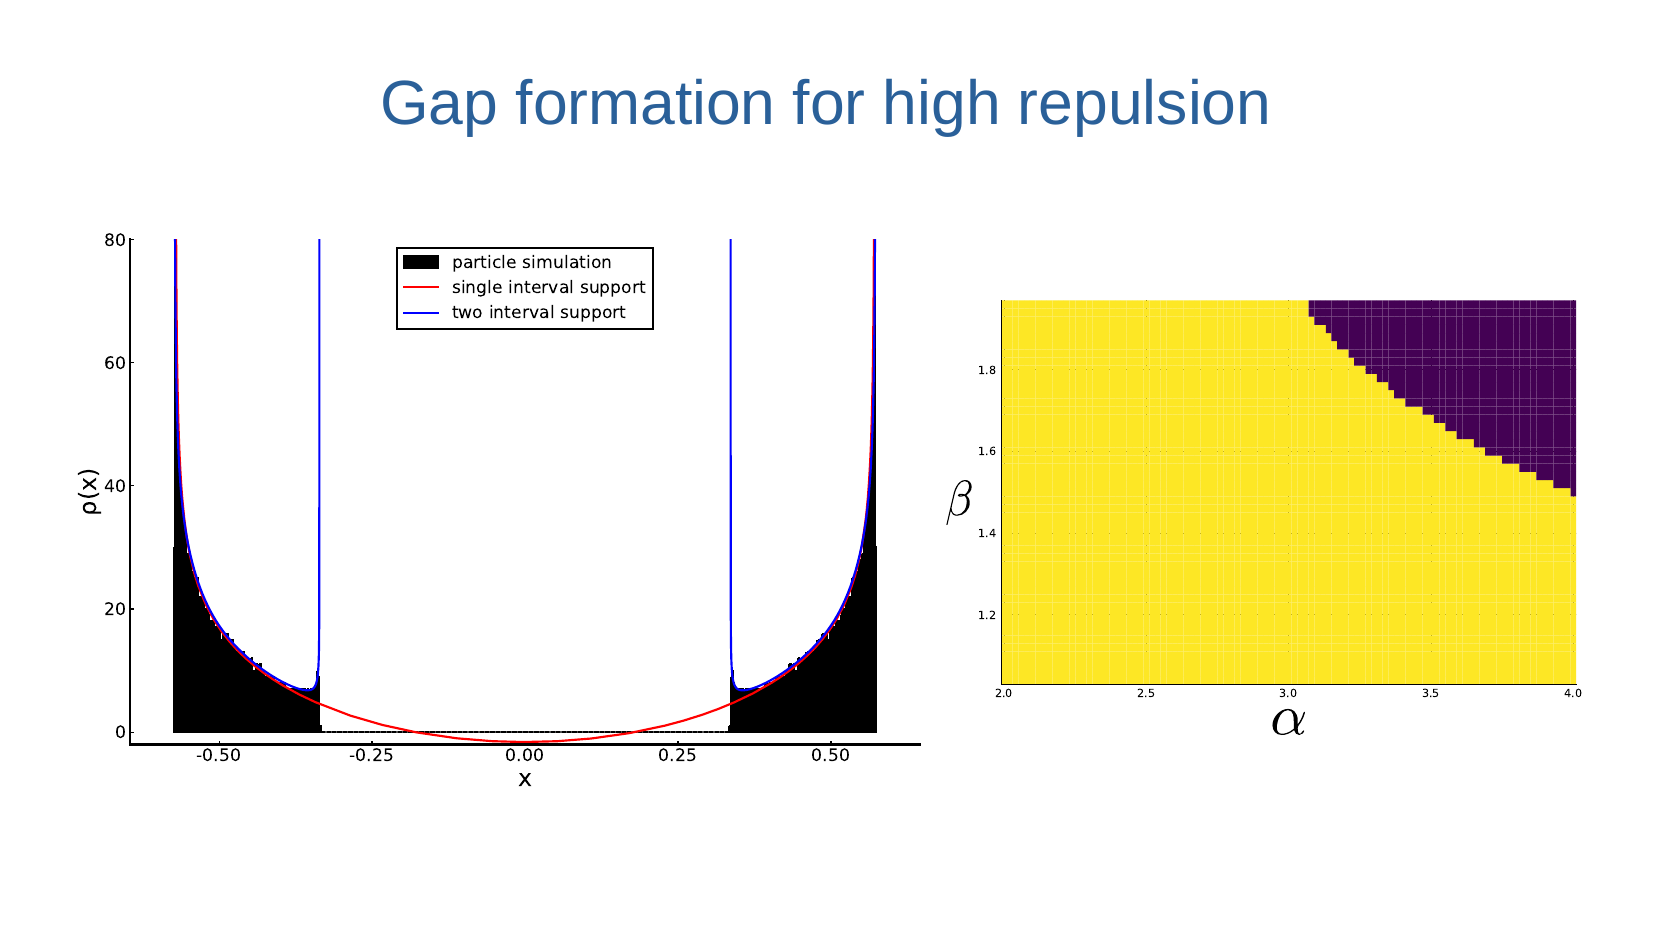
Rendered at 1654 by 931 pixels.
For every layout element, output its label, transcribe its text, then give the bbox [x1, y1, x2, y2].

picture [1270, 708, 1306, 736]
title Gap formation for high repulsion [82, 25, 1571, 181]
picture [75, 230, 923, 796]
picture [945, 480, 972, 526]
picture [976, 296, 1585, 702]
